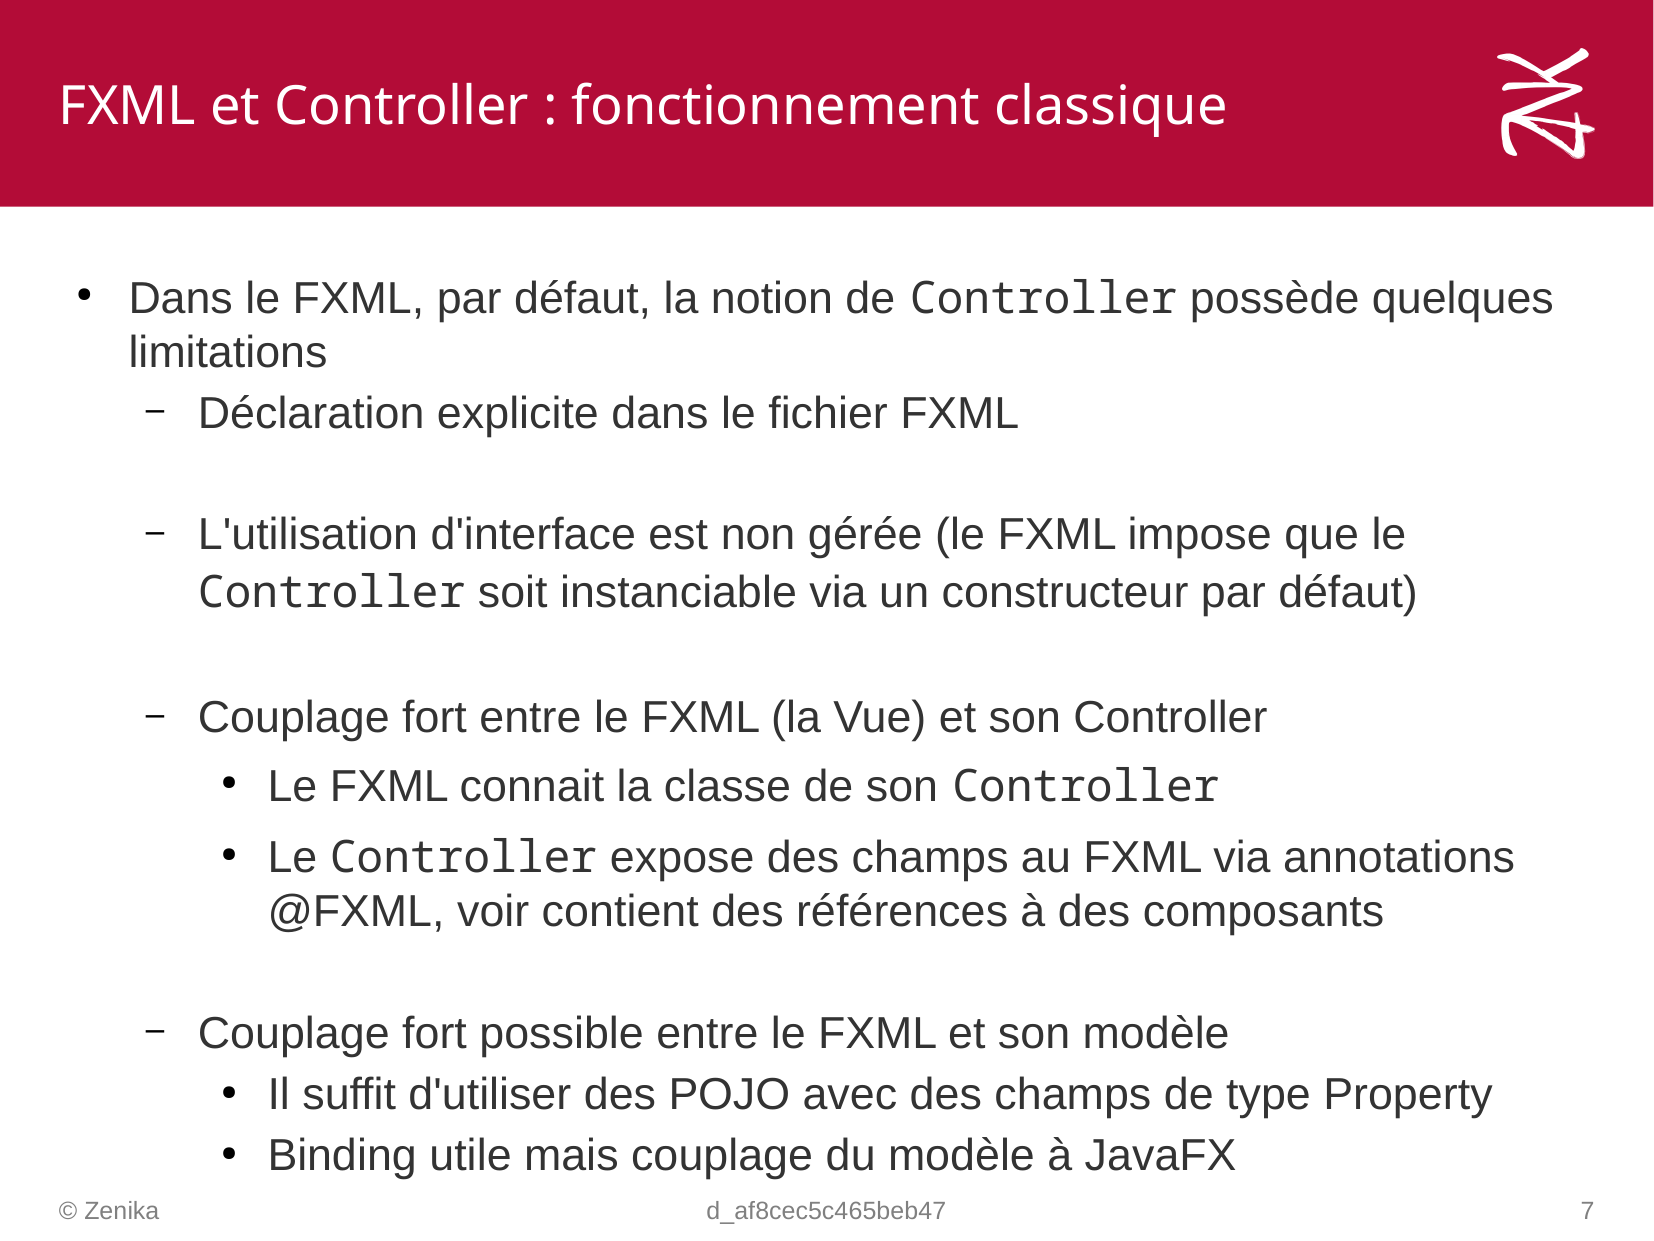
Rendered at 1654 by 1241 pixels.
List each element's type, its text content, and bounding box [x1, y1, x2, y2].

title FXML et Controller : fonctionnement classique [59, 29, 1595, 178]
list Dans le FXML, par défaut, la notion de Controller possède quelques limitations Déclaration explicite dans le fichier FXML L'utilisation d'interface est non gérée (le FXML impose que le Controller soit instanciable via un constructeur par défaut) Couplage fort entre le FXML (la Vue) et son Controller Le FXML connait la classe de son Controller Le Controller expose des champs au FXML via annotations @FXML, voir contient des références à des composants Couplage fort possible entre le FXML et son modèle Il suffit d'utiliser des POJO avec des champs de type Property Binding utile mais couplage du modèle à JavaFX [59, 265, 1595, 1182]
